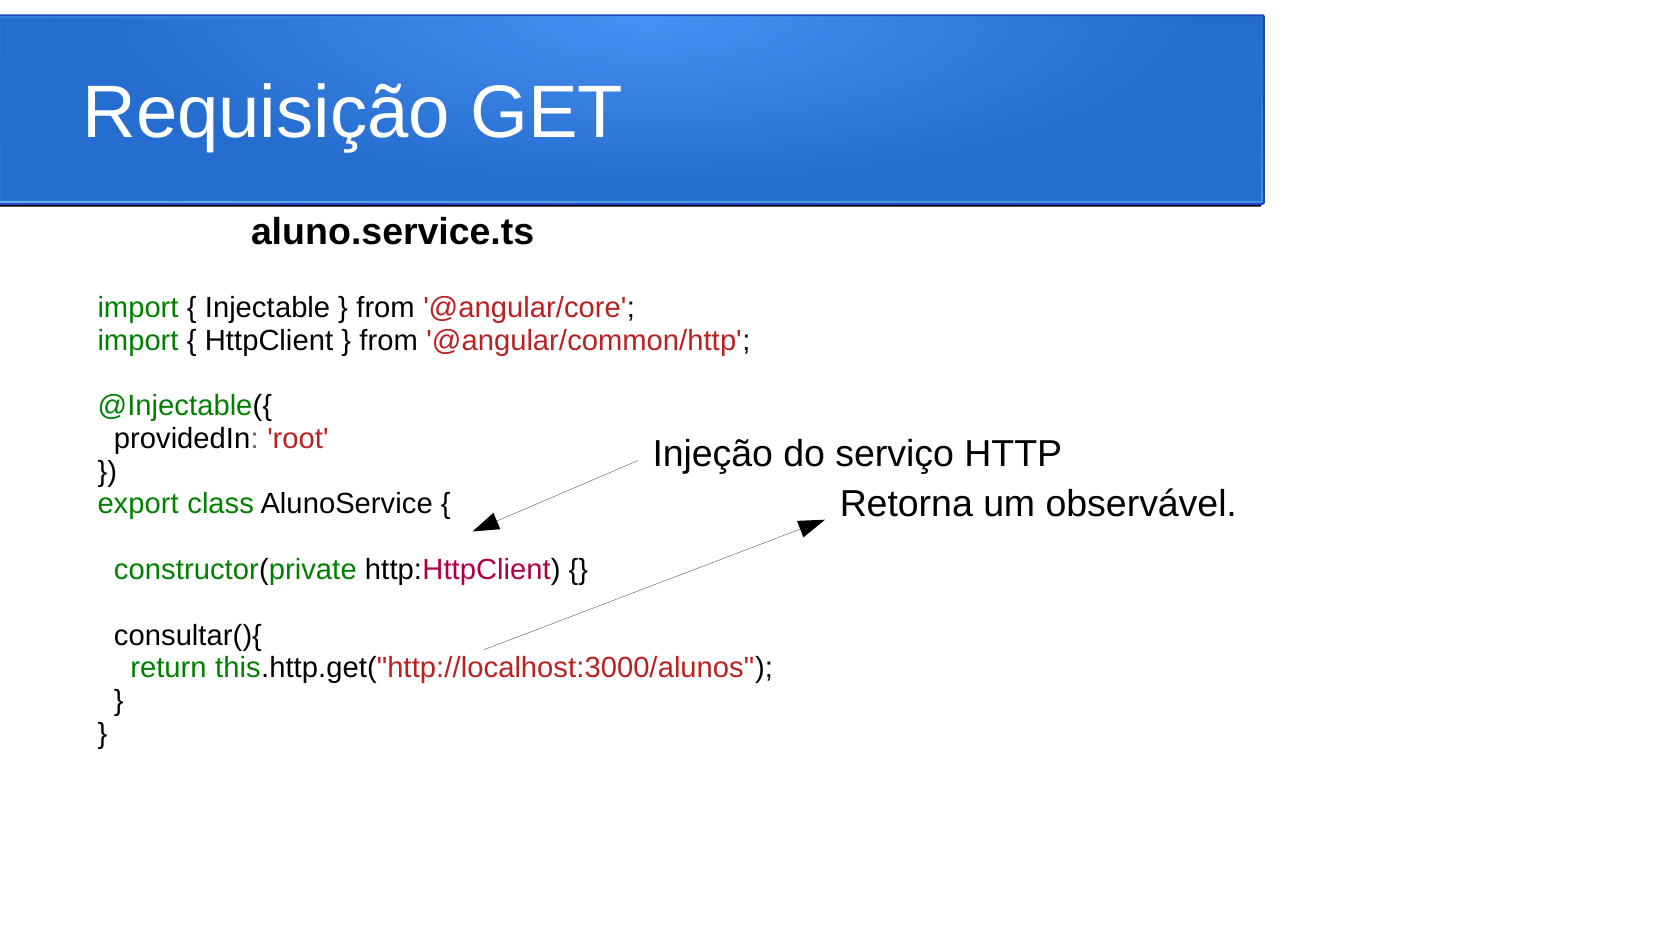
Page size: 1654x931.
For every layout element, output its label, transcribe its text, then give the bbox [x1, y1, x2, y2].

text_box Retorna um observável. [825, 474, 1252, 532]
title Requisição GET [82, 35, 1235, 189]
text_box Injeção do serviço HTTP [637, 425, 1078, 483]
text_box aluno.service.ts [236, 203, 550, 260]
text_box import { Injectable } from '@angular/core'; import { HttpClient } from '@angular/common/http'; @Injectable({ providedIn: 'root' }) export class AlunoService { constructor(private http:HttpClient) {} consultar(){ return this.http.get("http://localhost:3000/alunos"); } } [82, 283, 863, 859]
